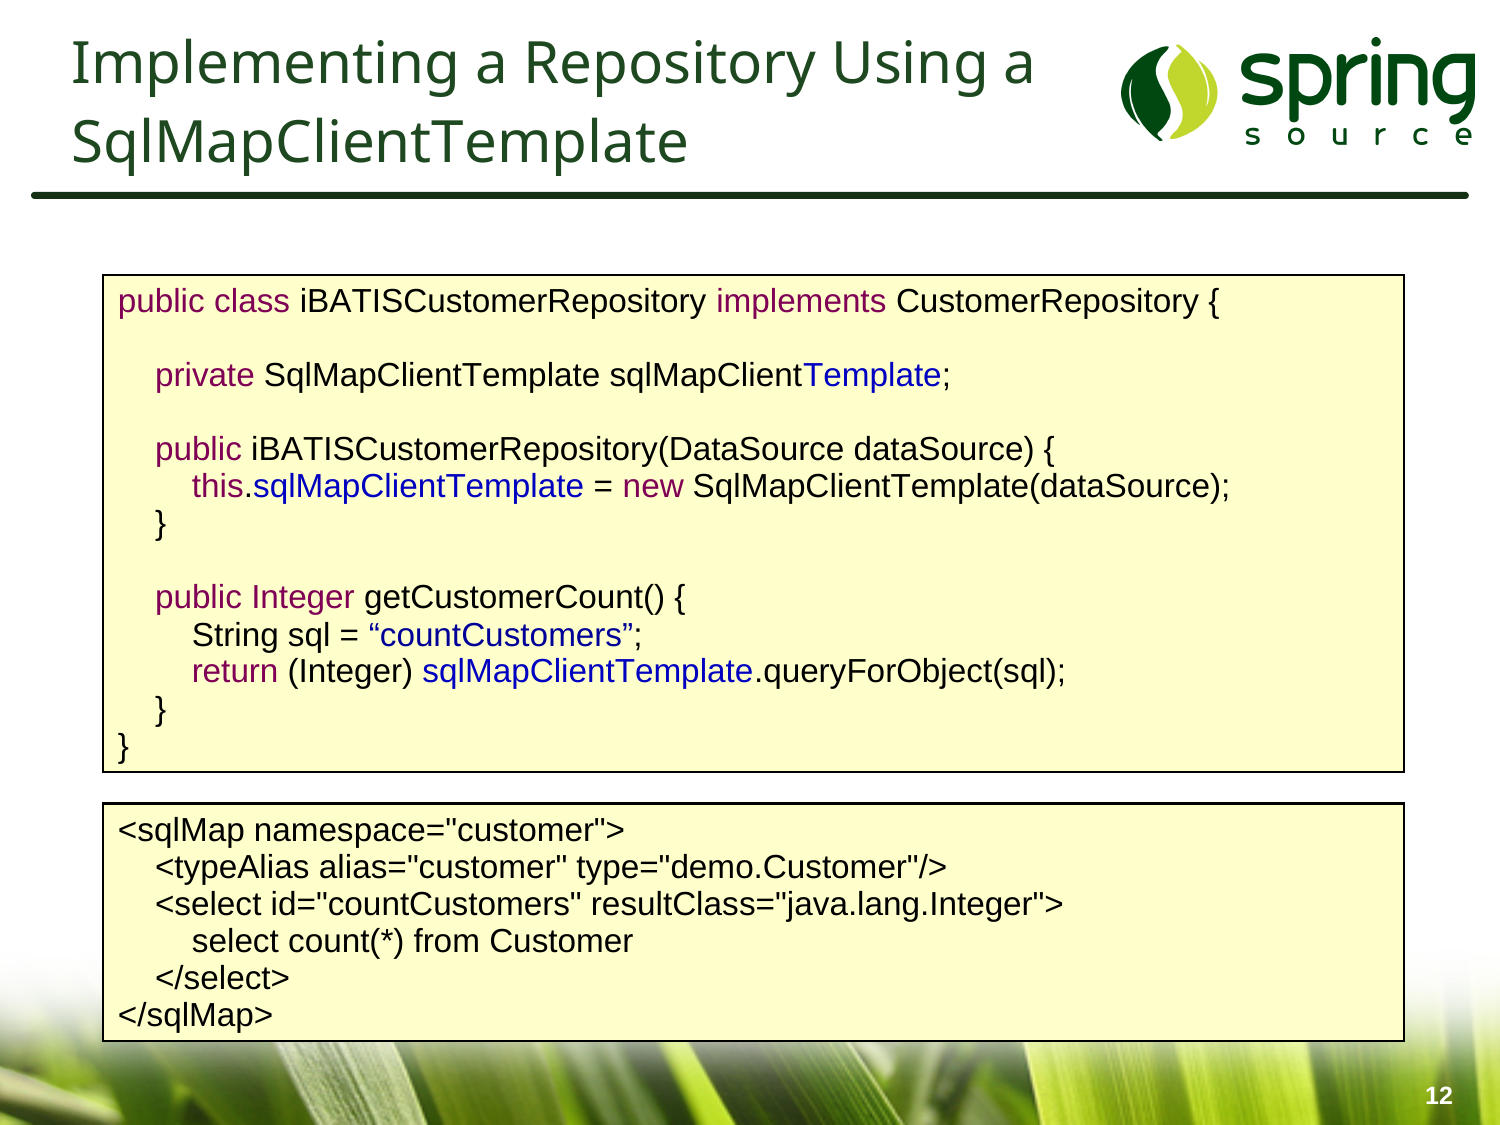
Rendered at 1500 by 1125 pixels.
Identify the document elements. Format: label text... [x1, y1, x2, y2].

picture [0, 944, 1500, 1125]
picture [1121, 37, 1475, 145]
text_box public class iBATISCustomerRepository implements CustomerRepository { private SqlMapClientTemplate sqlMapClientTemplate; public iBATISCustomerRepository(DataSource dataSource) { this.sqlMapClientTemplate = new SqlMapClientTemplate(dataSource); } public Integer getCustomerCount() { String sql = “countCustomers”; return (Integer) sqlMapClientTemplate.queryForObject(sql); } } [103, 275, 1404, 772]
text_box <sqlMap namespace="customer"> <typeAlias alias="customer" type="demo.Customer"/> <select id="countCustomers" resultClass="java.lang.Integer"> select count(*) from Customer </select> </sqlMap> [103, 803, 1404, 1042]
title Implementing a Repository Using a SqlMapClientTemplate [56, 13, 1089, 177]
